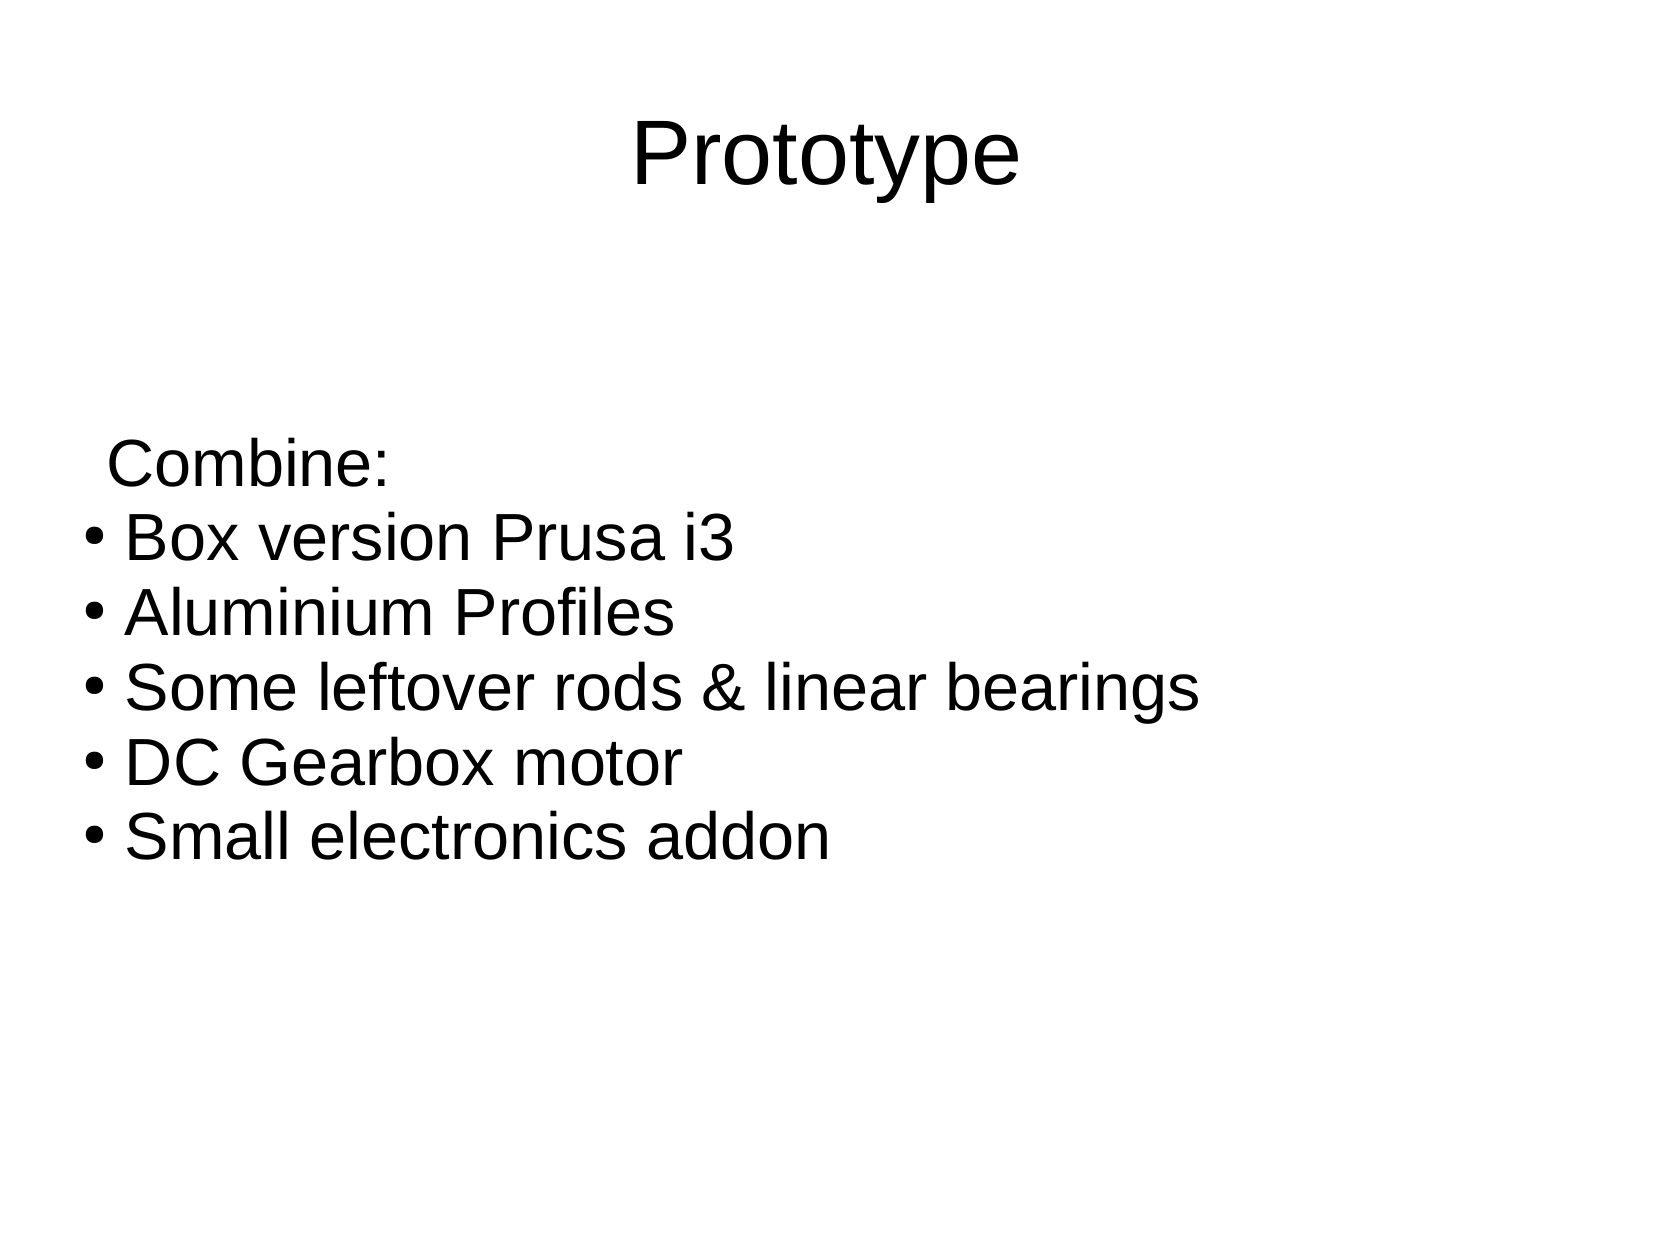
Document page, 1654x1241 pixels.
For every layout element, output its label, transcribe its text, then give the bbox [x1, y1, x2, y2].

title Prototype [82, 49, 1571, 257]
subtitle Combine: Box version Prusa i3 Aluminium Profiles Some leftover rods & linear bearings DC Gearbox motor Small electronics addon [82, 290, 1571, 1010]
